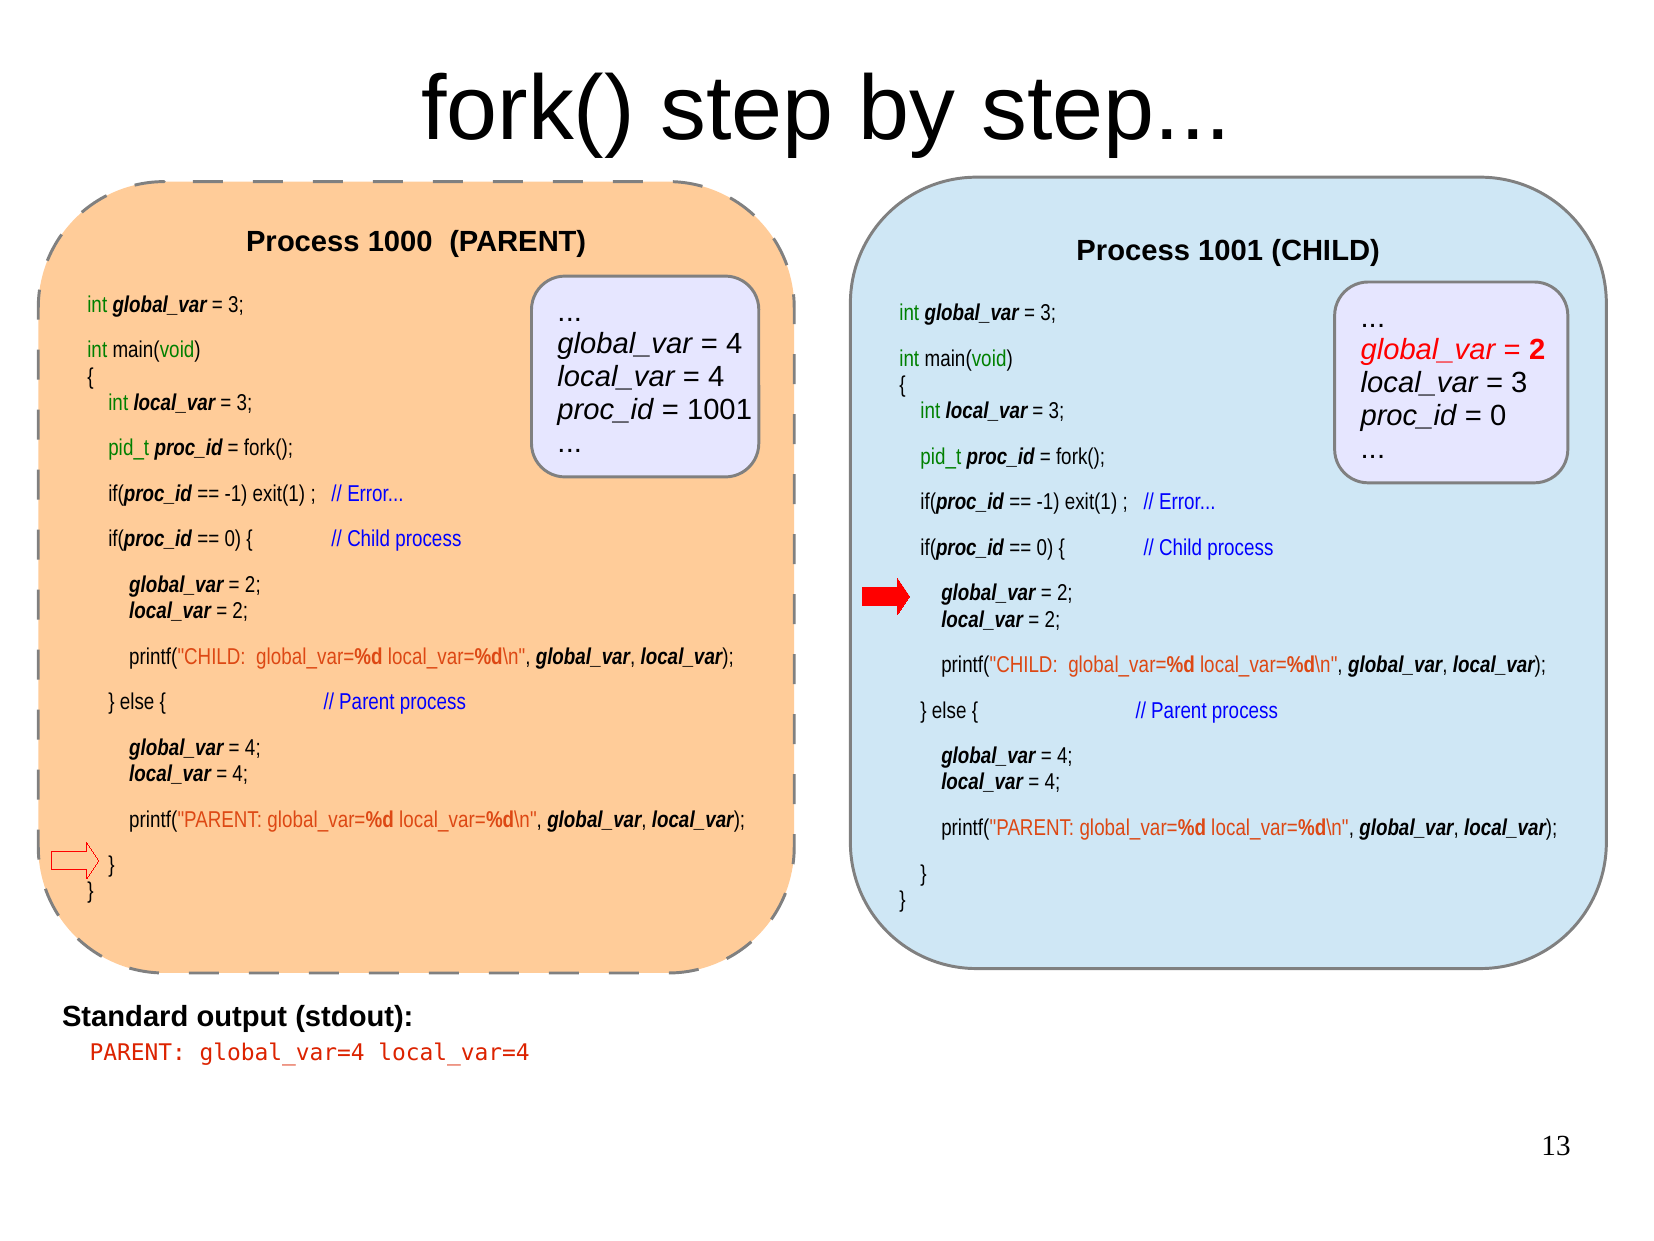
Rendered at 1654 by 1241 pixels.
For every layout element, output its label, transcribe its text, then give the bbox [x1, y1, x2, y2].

text_box Process 1001 (CHILD) int global_var = 3; int main(void) { int local_var = 3; pid_t proc_id = fork(); if(proc_id == -1) exit(1) ; // Error... if(proc_id == 0) { // Child process global_var = 2; local_var = 2; printf("CHILD: global_var=%d local_var=%d\n", global_var, local_var); } else { // Parent process global_var = 4; local_var = 4; printf("PARENT: global_var=%d local_var=%d\n", global_var, local_var); } } [850, 177, 1607, 969]
text_box ... global_var = 2 local_var = 3 proc_id = 0 ... [1334, 281, 1568, 483]
text_box Standard output (stdout): PARENT: global_var=4 local_var=4 [47, 992, 1619, 1193]
text_box Process 1000 (PARENT) int global_var = 3; int main(void) { int local_var = 3; pid_t proc_id = fork(); if(proc_id == -1) exit(1) ; // Error... if(proc_id == 0) { // Child process global_var = 2; local_var = 2; printf("CHILD: global_var=%d local_var=%d\n", global_var, local_var); } else { // Parent process global_var = 4; local_var = 4; printf("PARENT: global_var=%d local_var=%d\n", global_var, local_var); } } [38, 181, 795, 973]
text_box [862, 578, 910, 615]
text_box ... global_var = 4 local_var = 4 proc_id = 1001 ... [531, 276, 759, 477]
title fork() step by step... [82, 49, 1571, 166]
